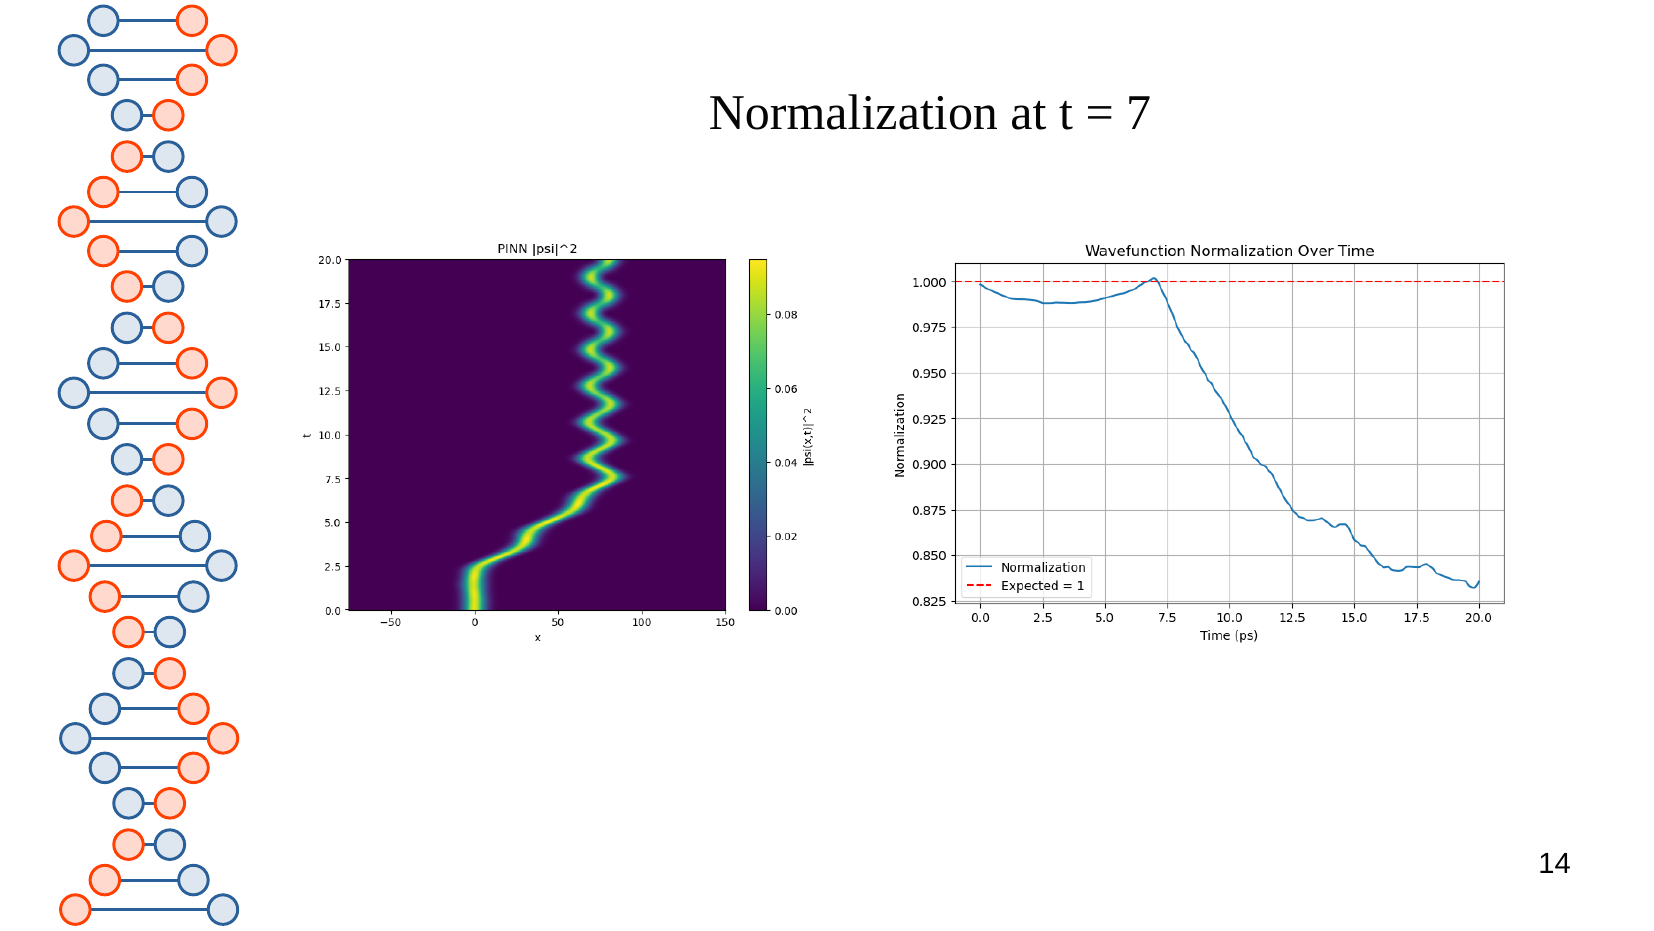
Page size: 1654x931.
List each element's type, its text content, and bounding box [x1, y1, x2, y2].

picture [885, 236, 1512, 650]
title Normalization at t = 7 [265, 35, 1595, 189]
picture [295, 236, 820, 650]
